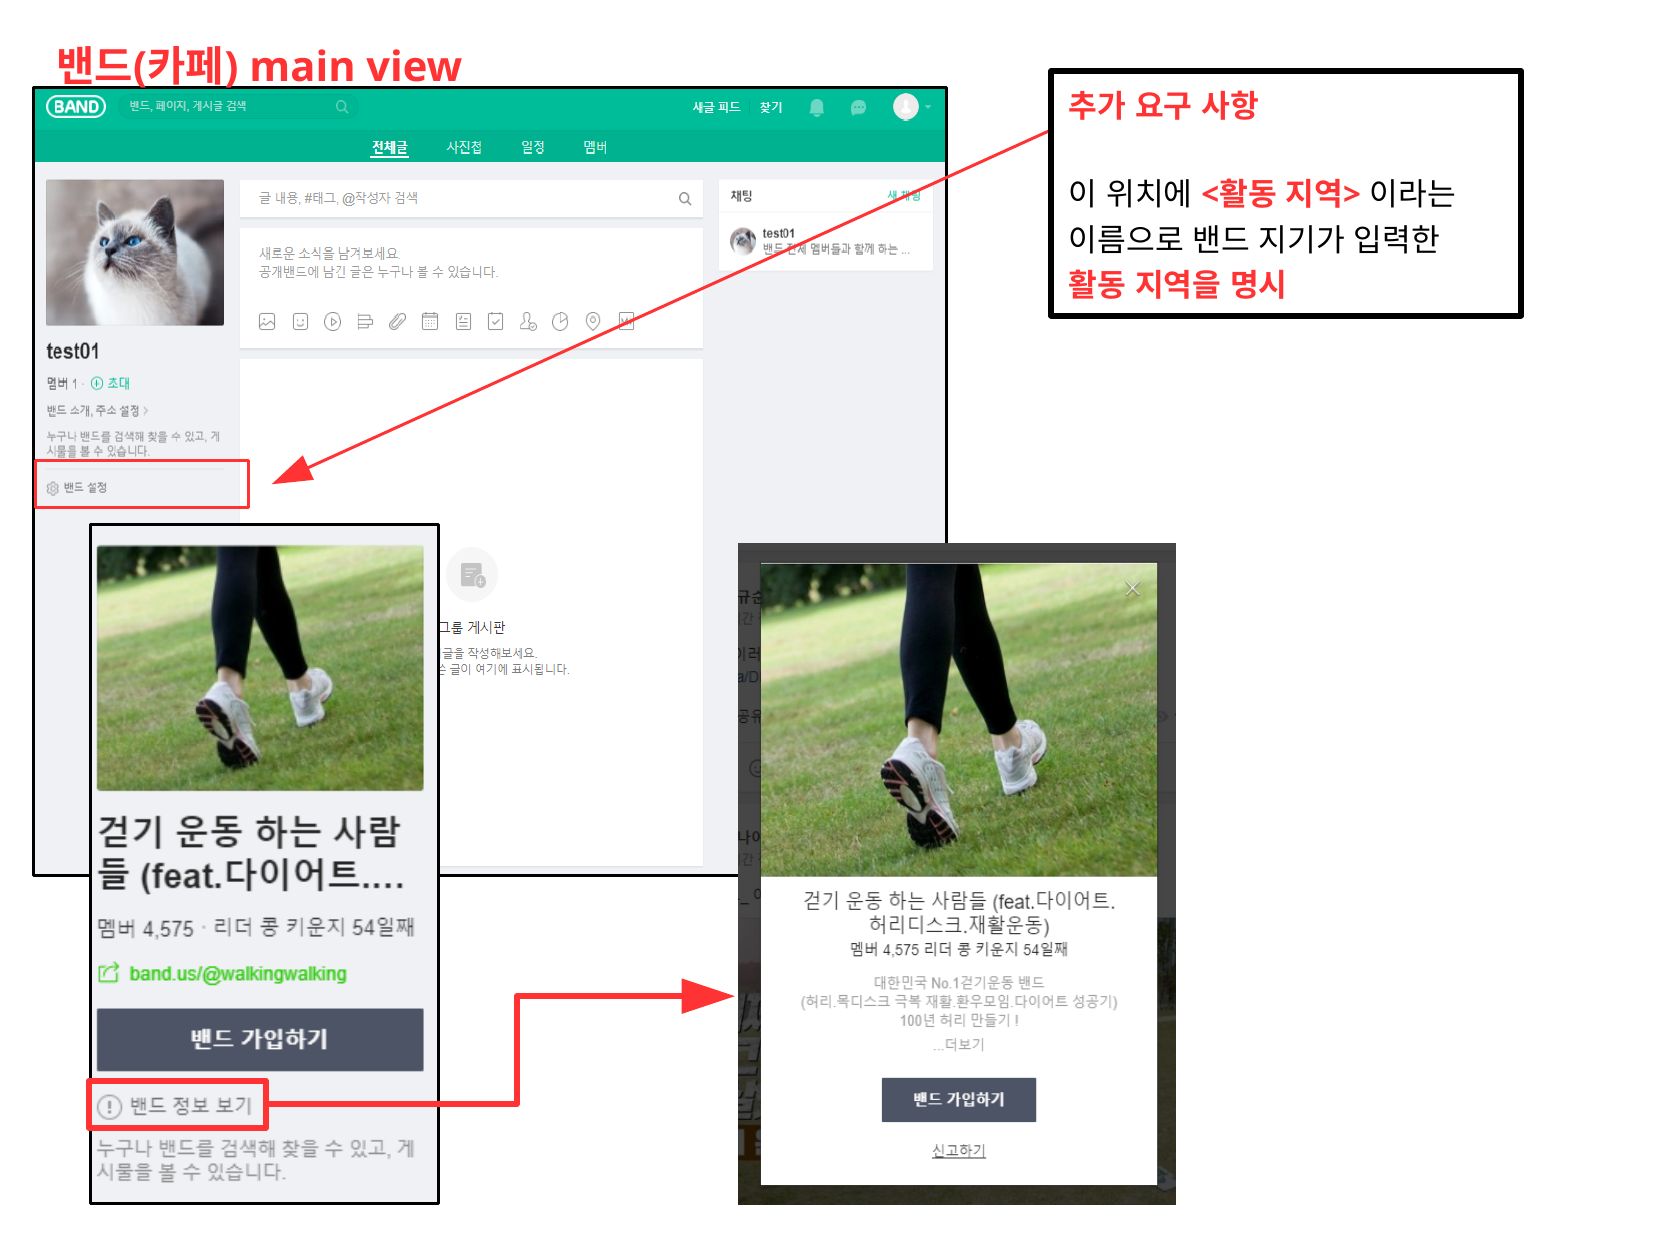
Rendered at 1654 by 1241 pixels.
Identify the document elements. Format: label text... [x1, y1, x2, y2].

picture [92, 1084, 263, 1125]
picture [91, 525, 438, 1101]
text_box 밴드(카페) main view [41, 25, 603, 137]
picture [91, 1107, 438, 1203]
text_box 추가 요구 사항 이 위치에 <활동 지역> 이라는 이름으로 밴드 지기가 입력한 활동 지역을 명시 [1051, 70, 1521, 272]
picture [35, 88, 1176, 1205]
picture [37, 462, 247, 506]
